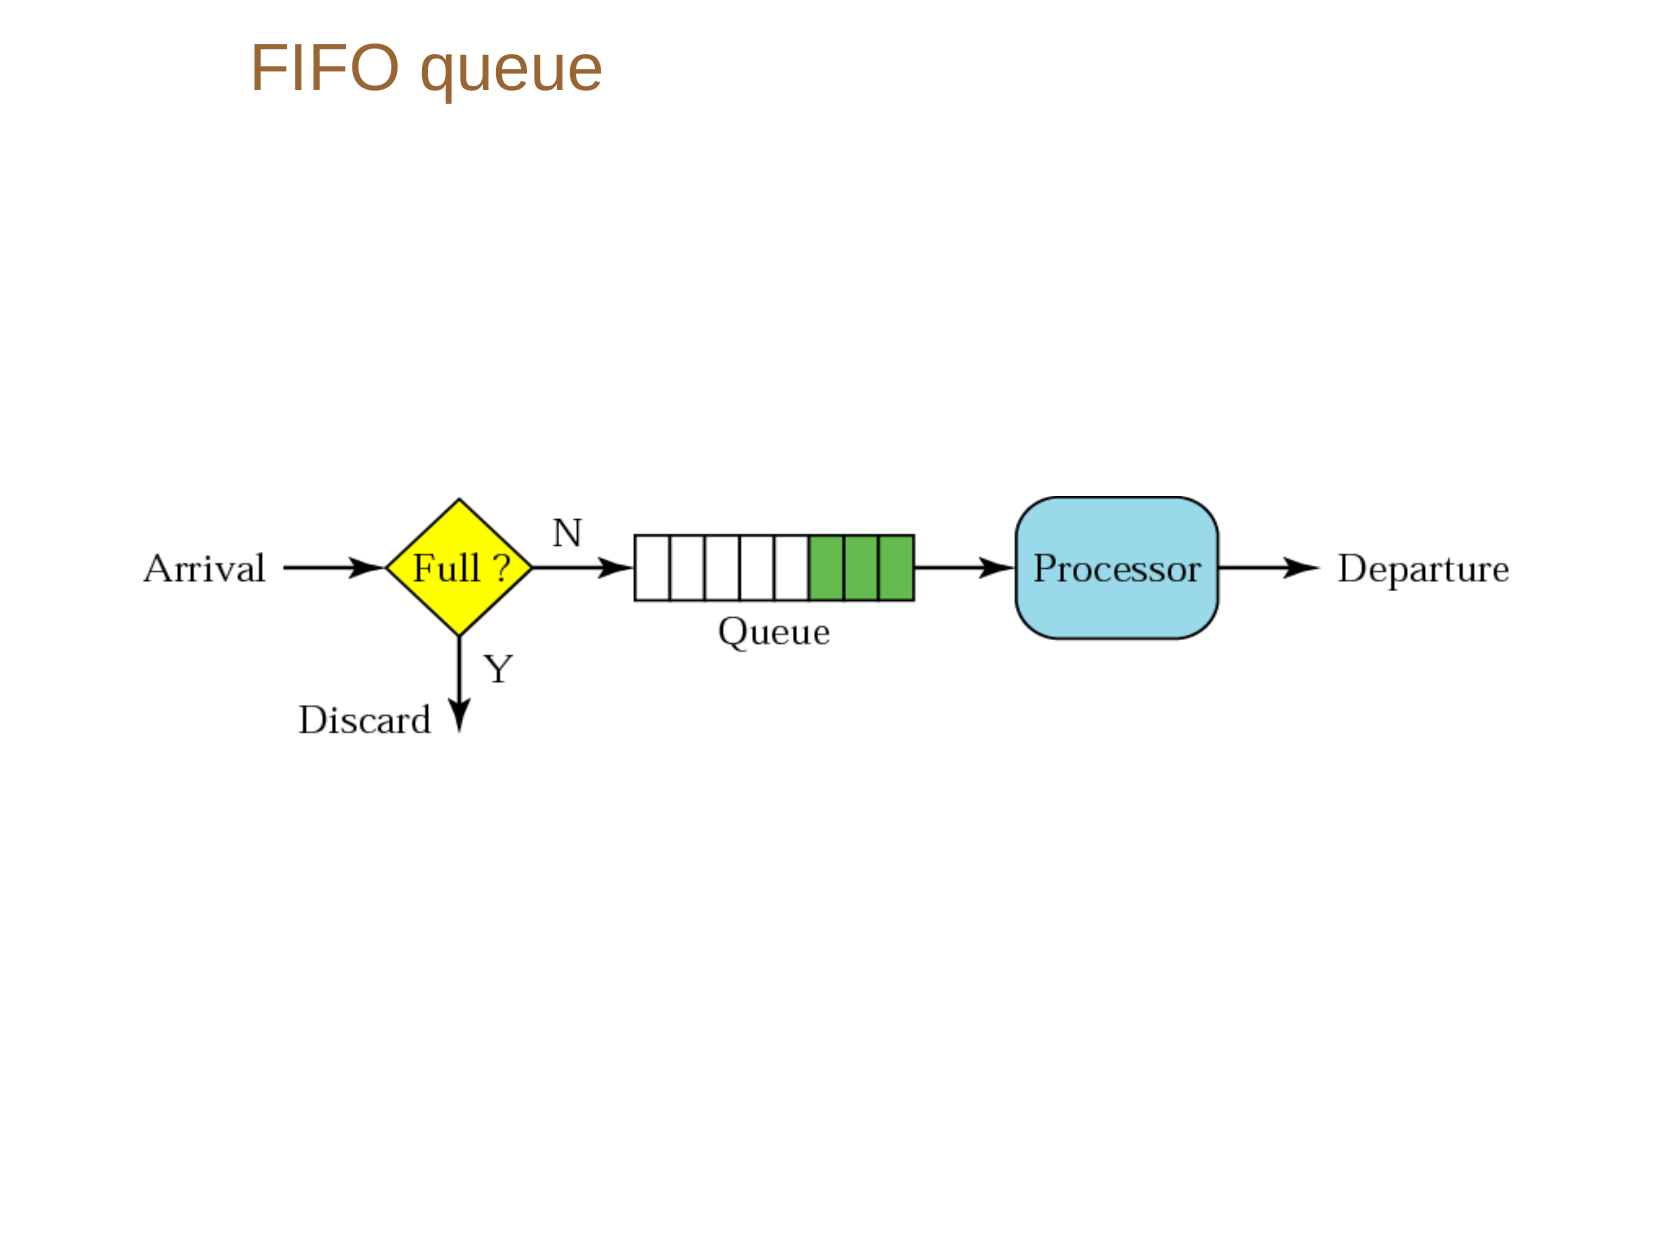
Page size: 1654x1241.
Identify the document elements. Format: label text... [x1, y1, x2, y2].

text_box FIFO queue [179, 16, 1213, 112]
picture [142, 496, 1512, 744]
